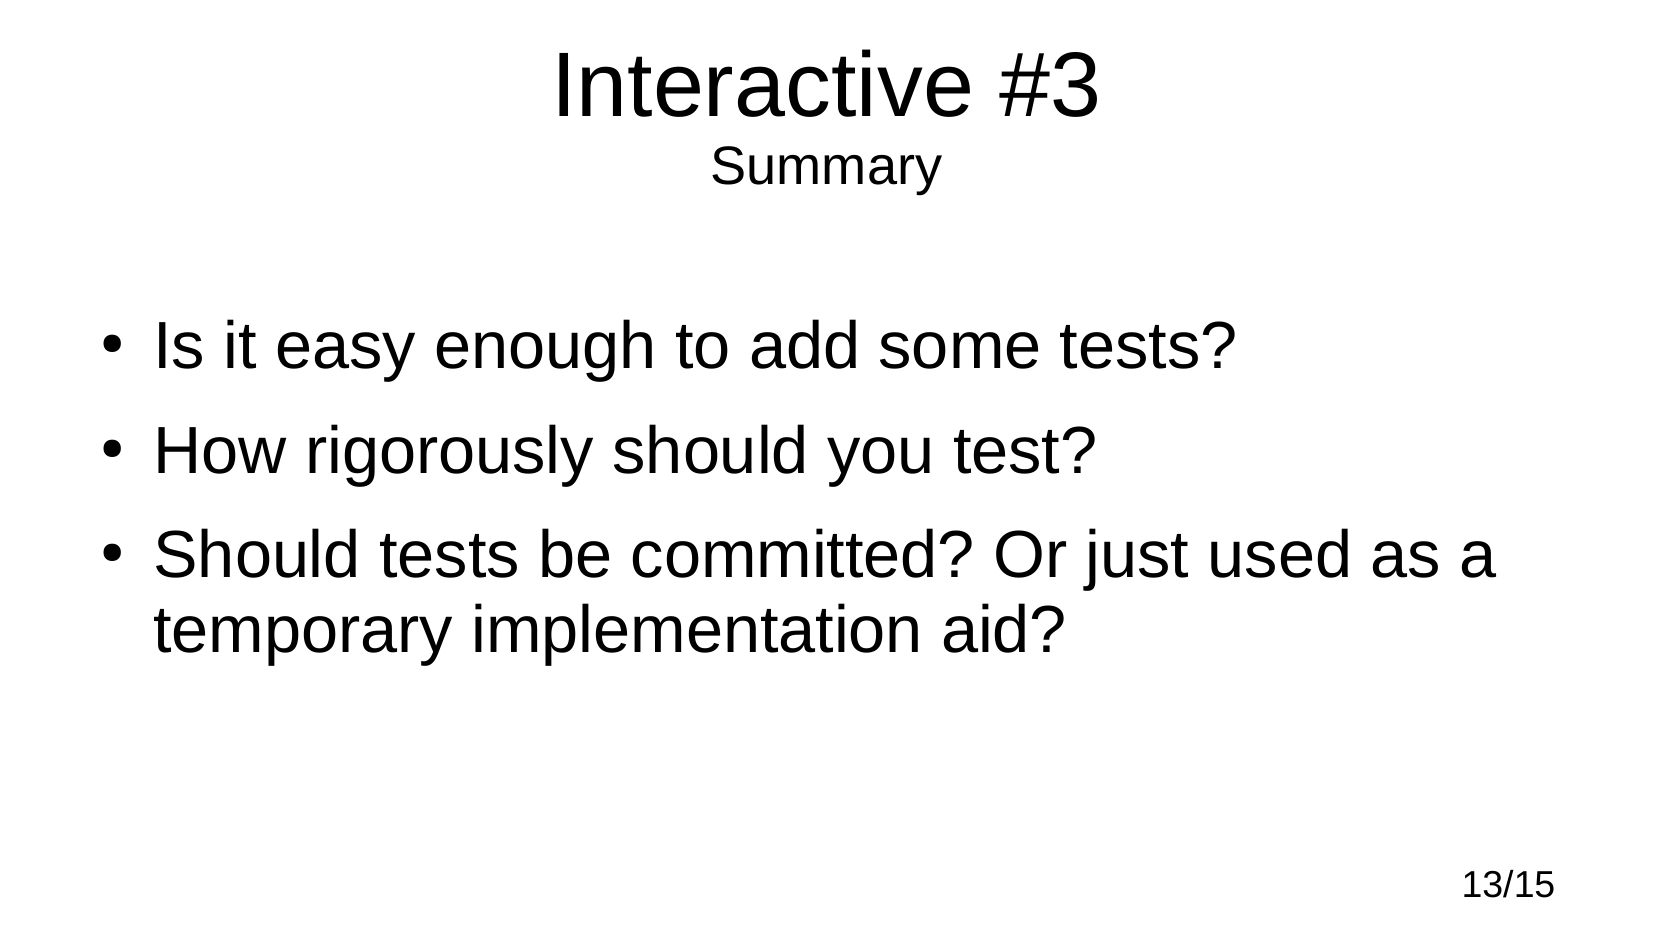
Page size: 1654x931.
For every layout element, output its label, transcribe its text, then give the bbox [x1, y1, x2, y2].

list Is it easy enough to add some tests? How rigorously should you test? Should tests be committed? Or just used as a temporary implementation aid? [82, 217, 1571, 758]
title Interactive #3 Summary [82, 33, 1571, 197]
text_box <number>/15 [1446, 856, 1625, 931]
